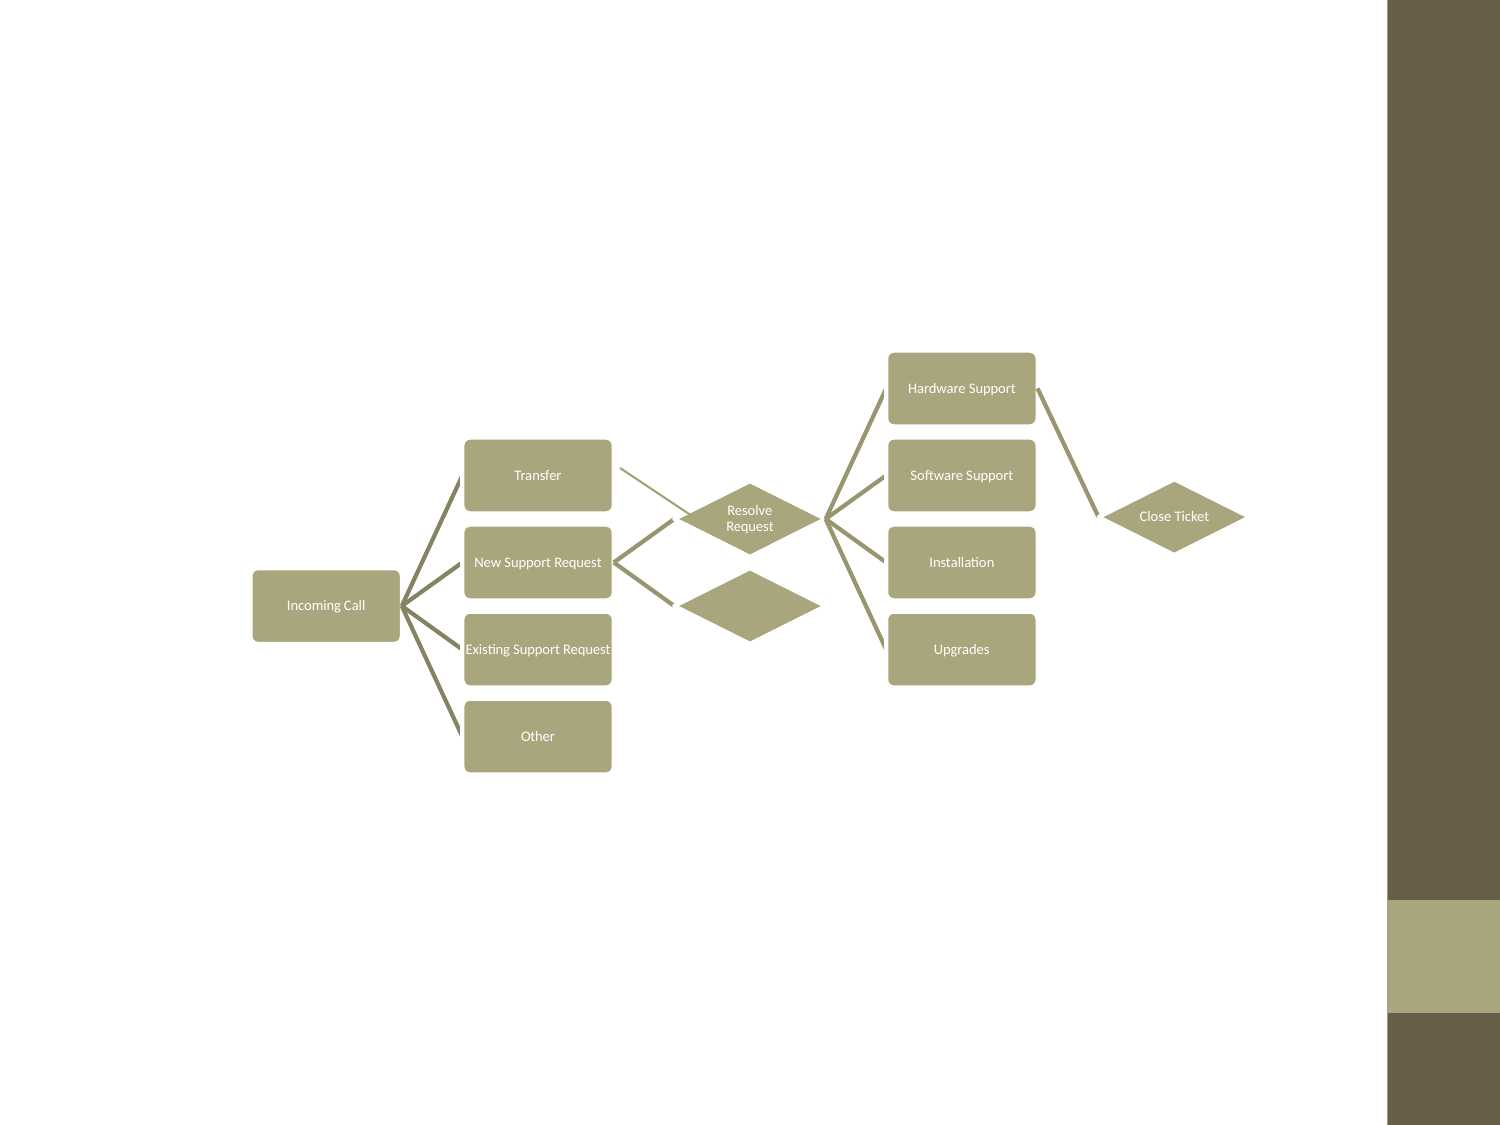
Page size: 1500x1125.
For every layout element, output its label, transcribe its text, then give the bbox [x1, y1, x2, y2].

text_box Hardware Support [886, 350, 1038, 427]
text_box Upgrades [886, 611, 1038, 688]
text_box Software Support [886, 437, 1038, 514]
text_box Incoming Call [250, 568, 402, 644]
text_box Transfer [462, 437, 614, 514]
text_box [674, 568, 826, 644]
text_box Close Ticket [1098, 479, 1251, 556]
text_box New Support Request [462, 524, 614, 601]
text_box Other [462, 698, 614, 775]
text_box Existing Support Request [462, 611, 614, 688]
text_box Installation [886, 524, 1038, 601]
text_box Resolve Request [674, 481, 823, 557]
